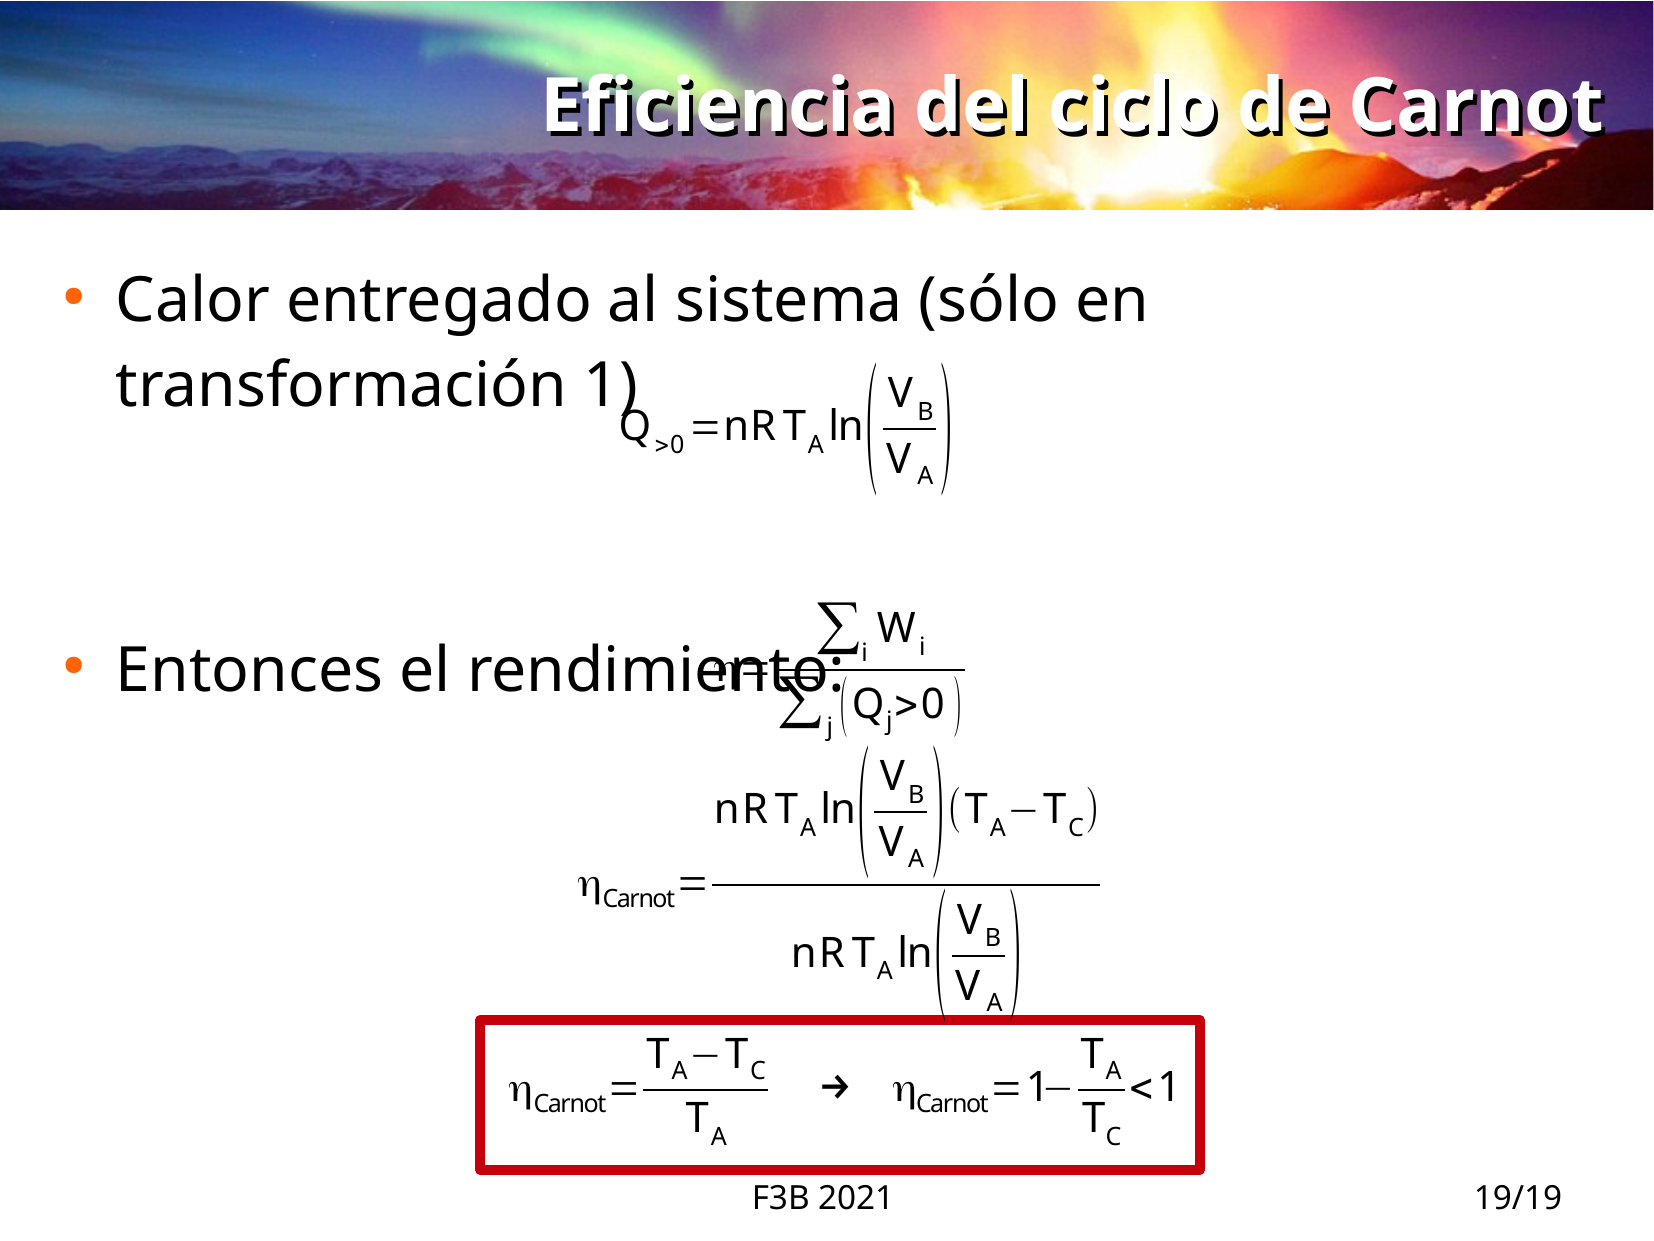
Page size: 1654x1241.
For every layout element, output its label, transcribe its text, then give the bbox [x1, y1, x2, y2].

chart [612, 360, 961, 498]
picture [0, 1, 1654, 210]
chart [201, 364, 214, 417]
list Calor entregado al sistema (sólo en transformación 1) Entonces el rendimiento: [485, 1025, 1195, 1156]
list Calor entregado al sistema (sólo en transformación 1) Entonces el rendimiento: [45, 255, 1606, 1156]
chart [500, 600, 1178, 1151]
title Eficiencia del ciclo de Carnot [45, 15, 1606, 191]
